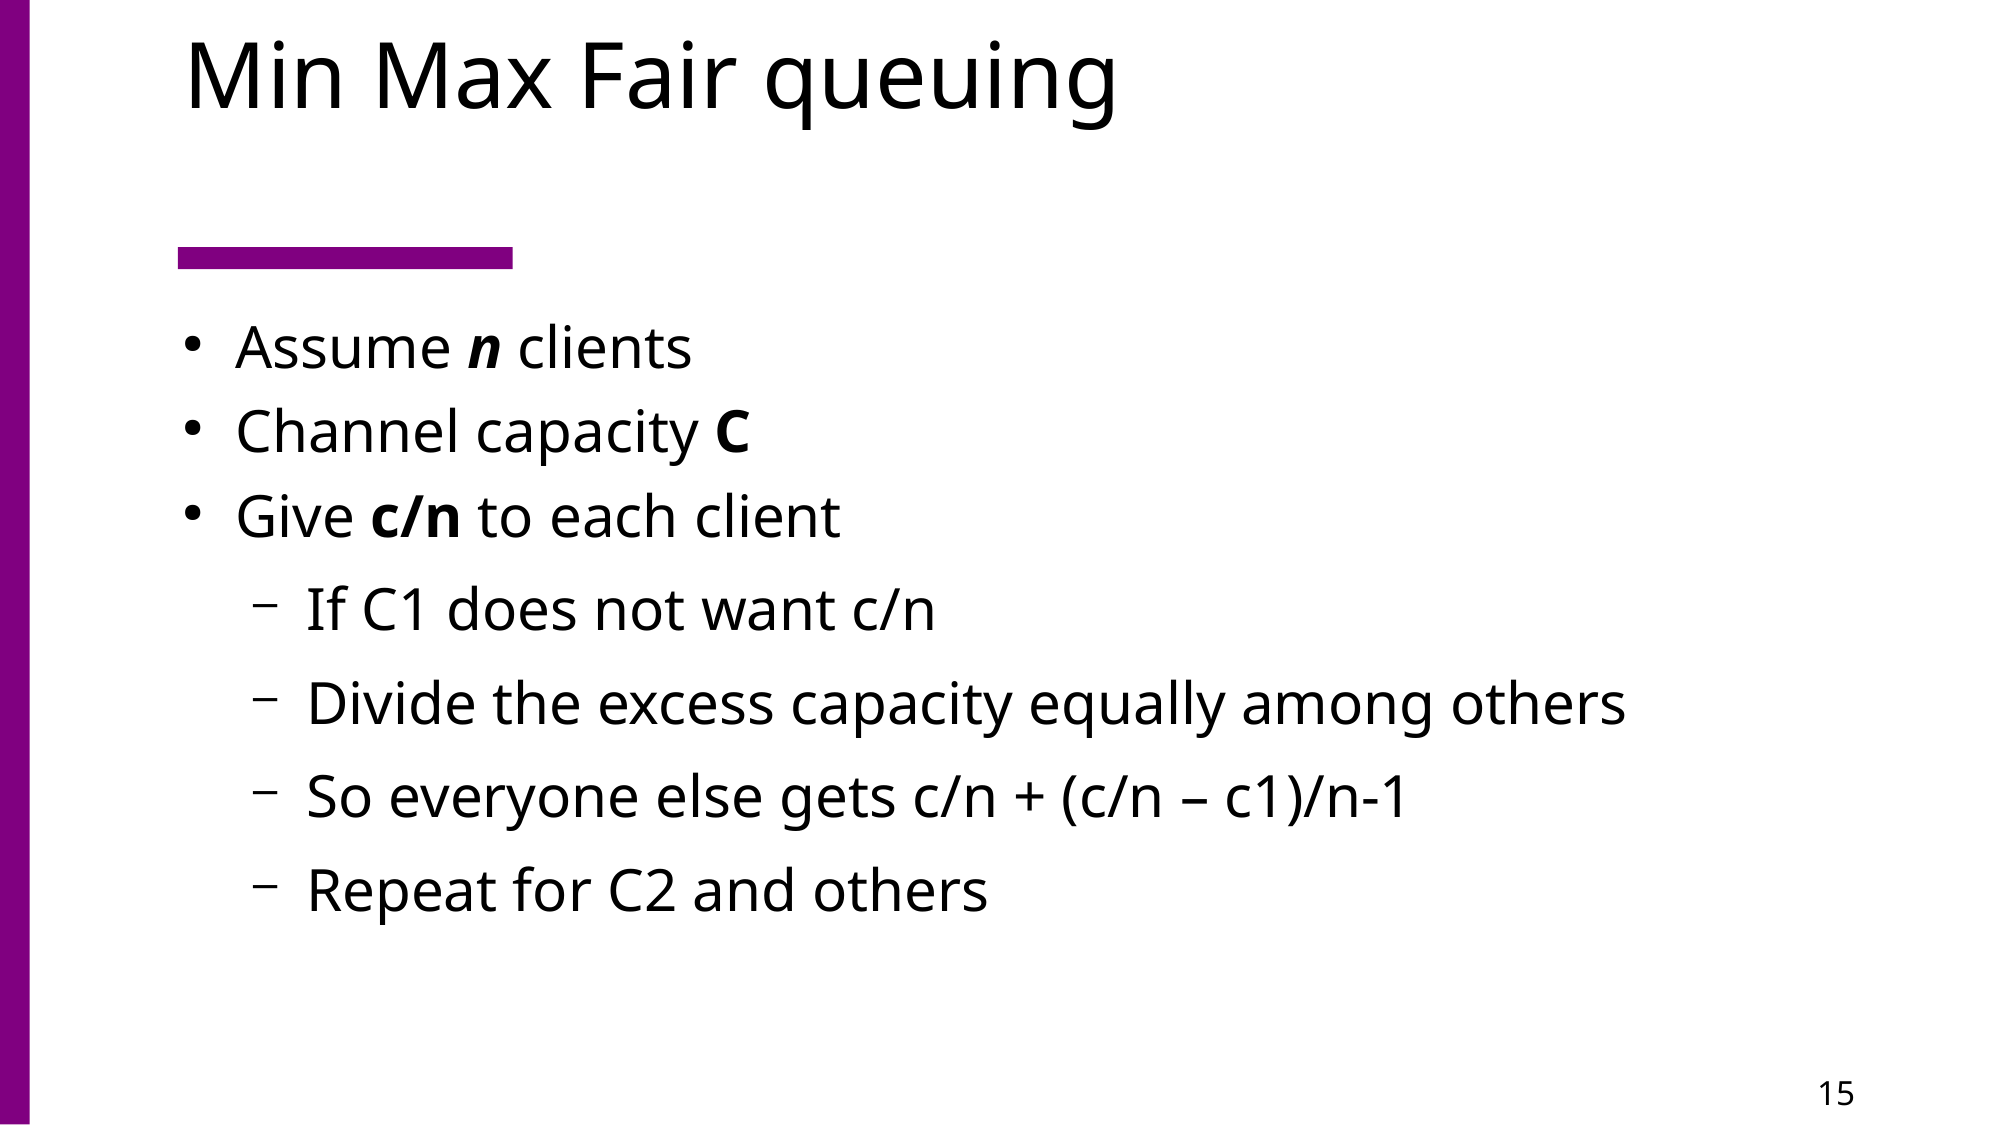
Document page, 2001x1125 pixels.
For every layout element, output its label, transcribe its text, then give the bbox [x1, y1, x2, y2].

title Min Max Fair queuing [133, 9, 1946, 135]
list Assume n clients Channel capacity C Give c/n to each client If C1 does not want c/n Divide the excess capacity equally among others So everyone else gets c/n + (c/n – c1)/n-1 Repeat for C2 and others [149, 302, 1959, 1125]
